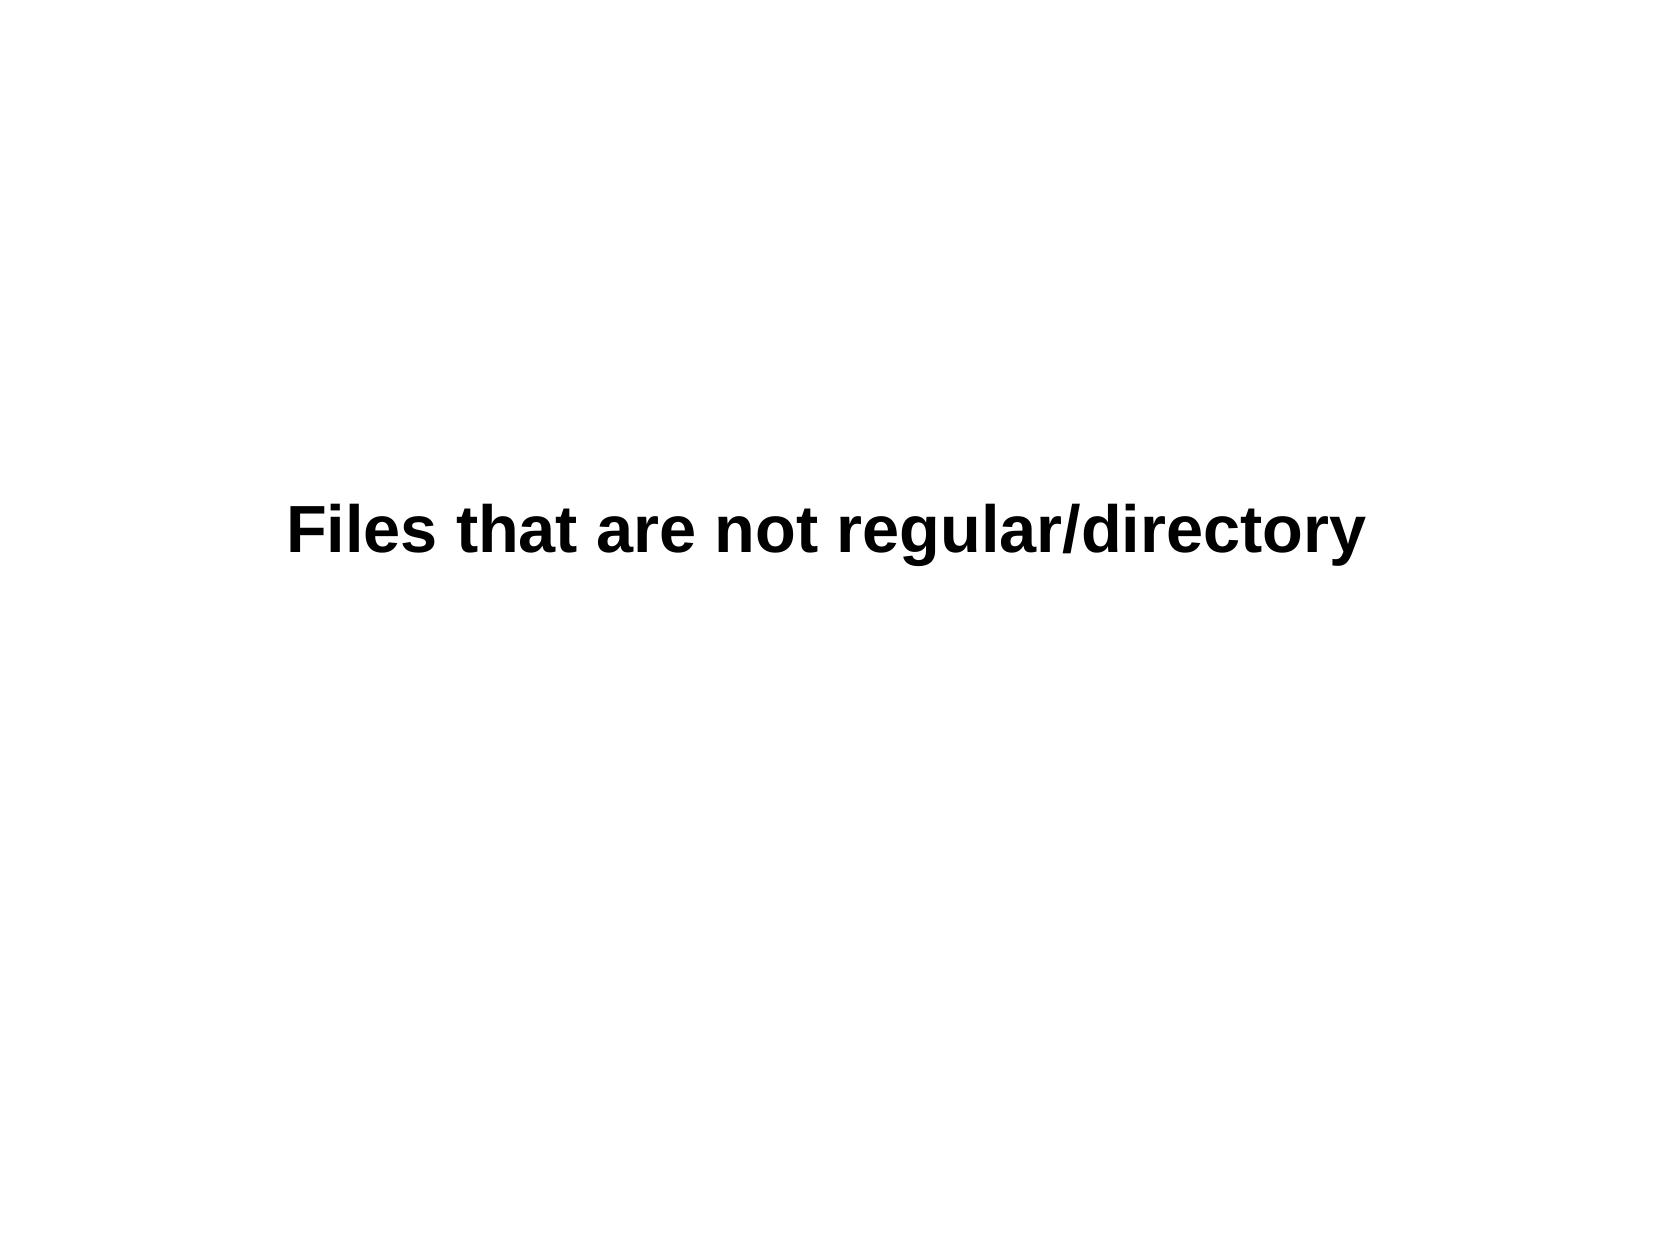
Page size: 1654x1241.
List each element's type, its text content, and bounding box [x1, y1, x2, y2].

subtitle Files that are not regular/directory [82, 49, 1571, 1010]
